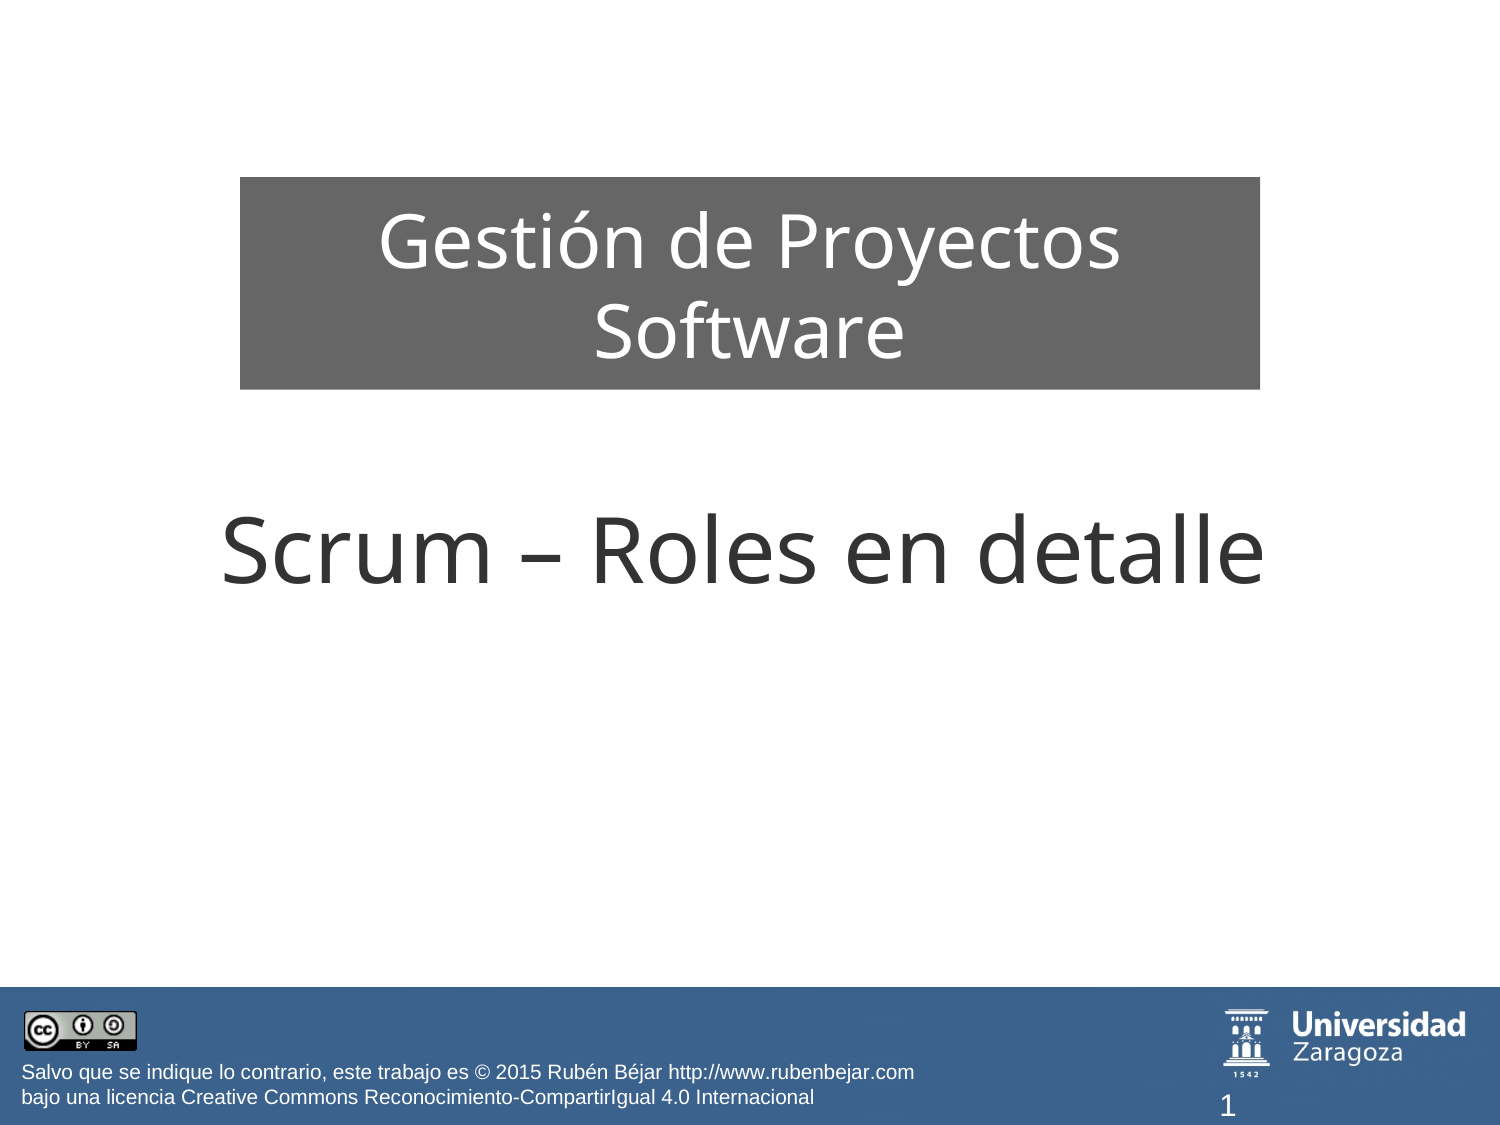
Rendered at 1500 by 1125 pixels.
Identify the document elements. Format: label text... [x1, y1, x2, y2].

picture [0, 987, 1500, 1125]
text_box Gestión de Proyectos Software [240, 177, 1261, 390]
text_box Scrum – Roles en detalle [106, 484, 1382, 611]
